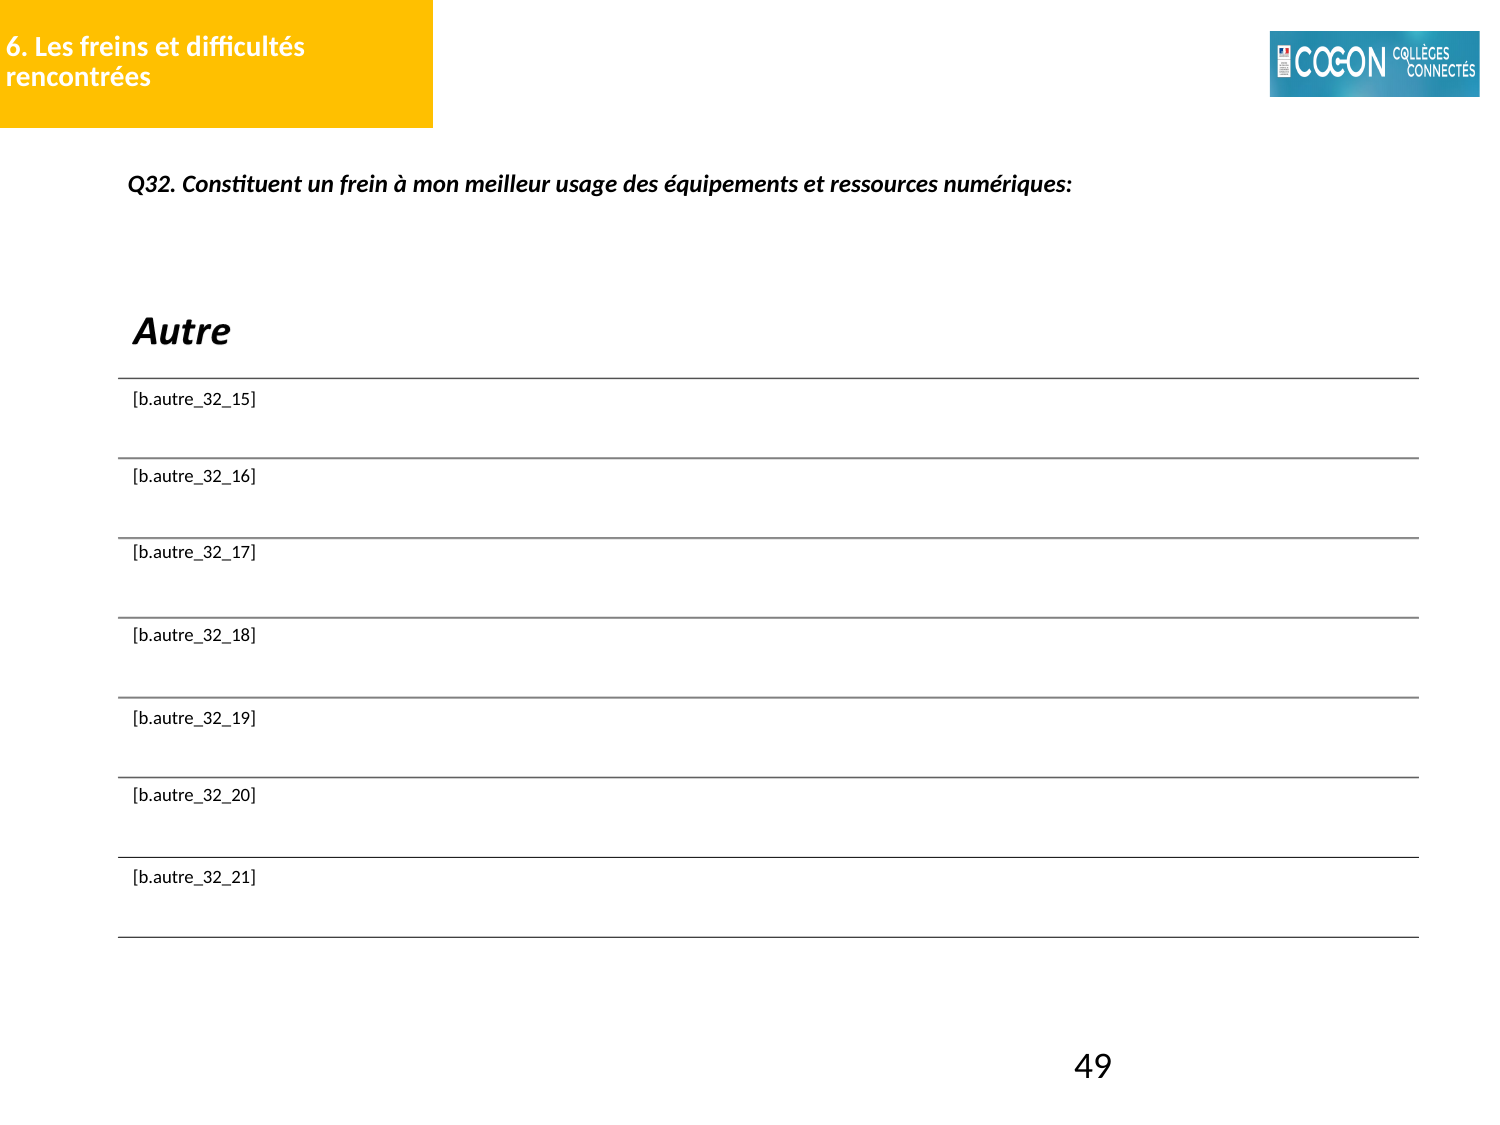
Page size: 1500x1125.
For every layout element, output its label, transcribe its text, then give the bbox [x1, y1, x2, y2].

text_box 6. Les freins et difficultés rencontrées [0, 0, 433, 128]
text_box Q32. Constituent un frein à mon meilleur usage des équipements et ressources numériques: [112, 166, 1407, 209]
text_box [b.autre_32_18] [118, 620, 1419, 697]
text_box <numéro> [1059, 1042, 1397, 1103]
text_box [b.autre_32_20] [118, 779, 1419, 857]
text_box [b.autre_32_19] [118, 702, 1419, 779]
text_box [b.autre_32_15] [118, 383, 1419, 460]
picture [108, 292, 1419, 939]
text_box [b.autre_32_16] [118, 460, 1419, 537]
text_box [b.autre_32_17] [118, 537, 1419, 615]
picture [1269, 31, 1480, 97]
text_box [b.autre_32_21] [118, 862, 1419, 940]
